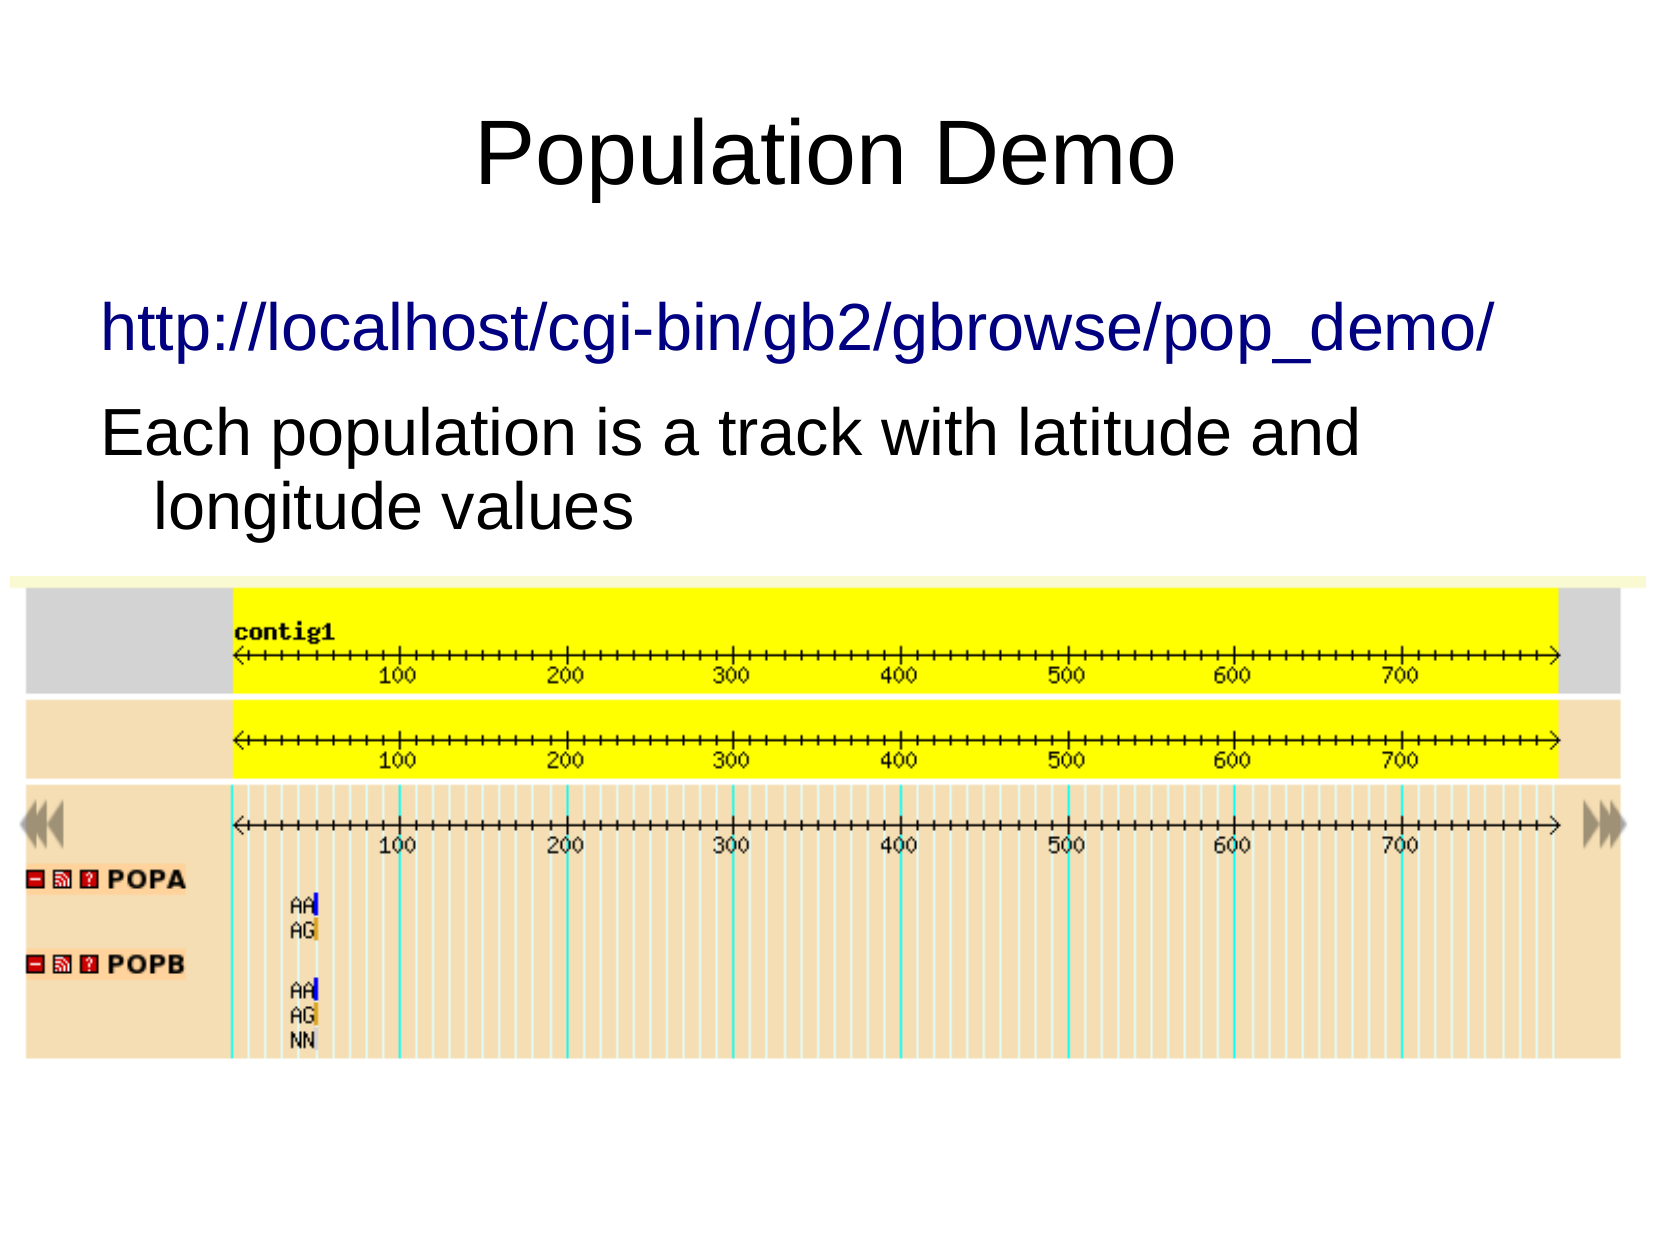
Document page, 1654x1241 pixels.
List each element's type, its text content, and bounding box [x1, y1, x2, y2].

picture [1571, 576, 1646, 1088]
title Population Demo [82, 49, 1571, 257]
list http://localhost/cgi-bin/gb2/gbrowse/pop_demo/ Each population is a track with latitude and longitude values [82, 290, 1571, 1094]
picture [10, 576, 82, 1088]
